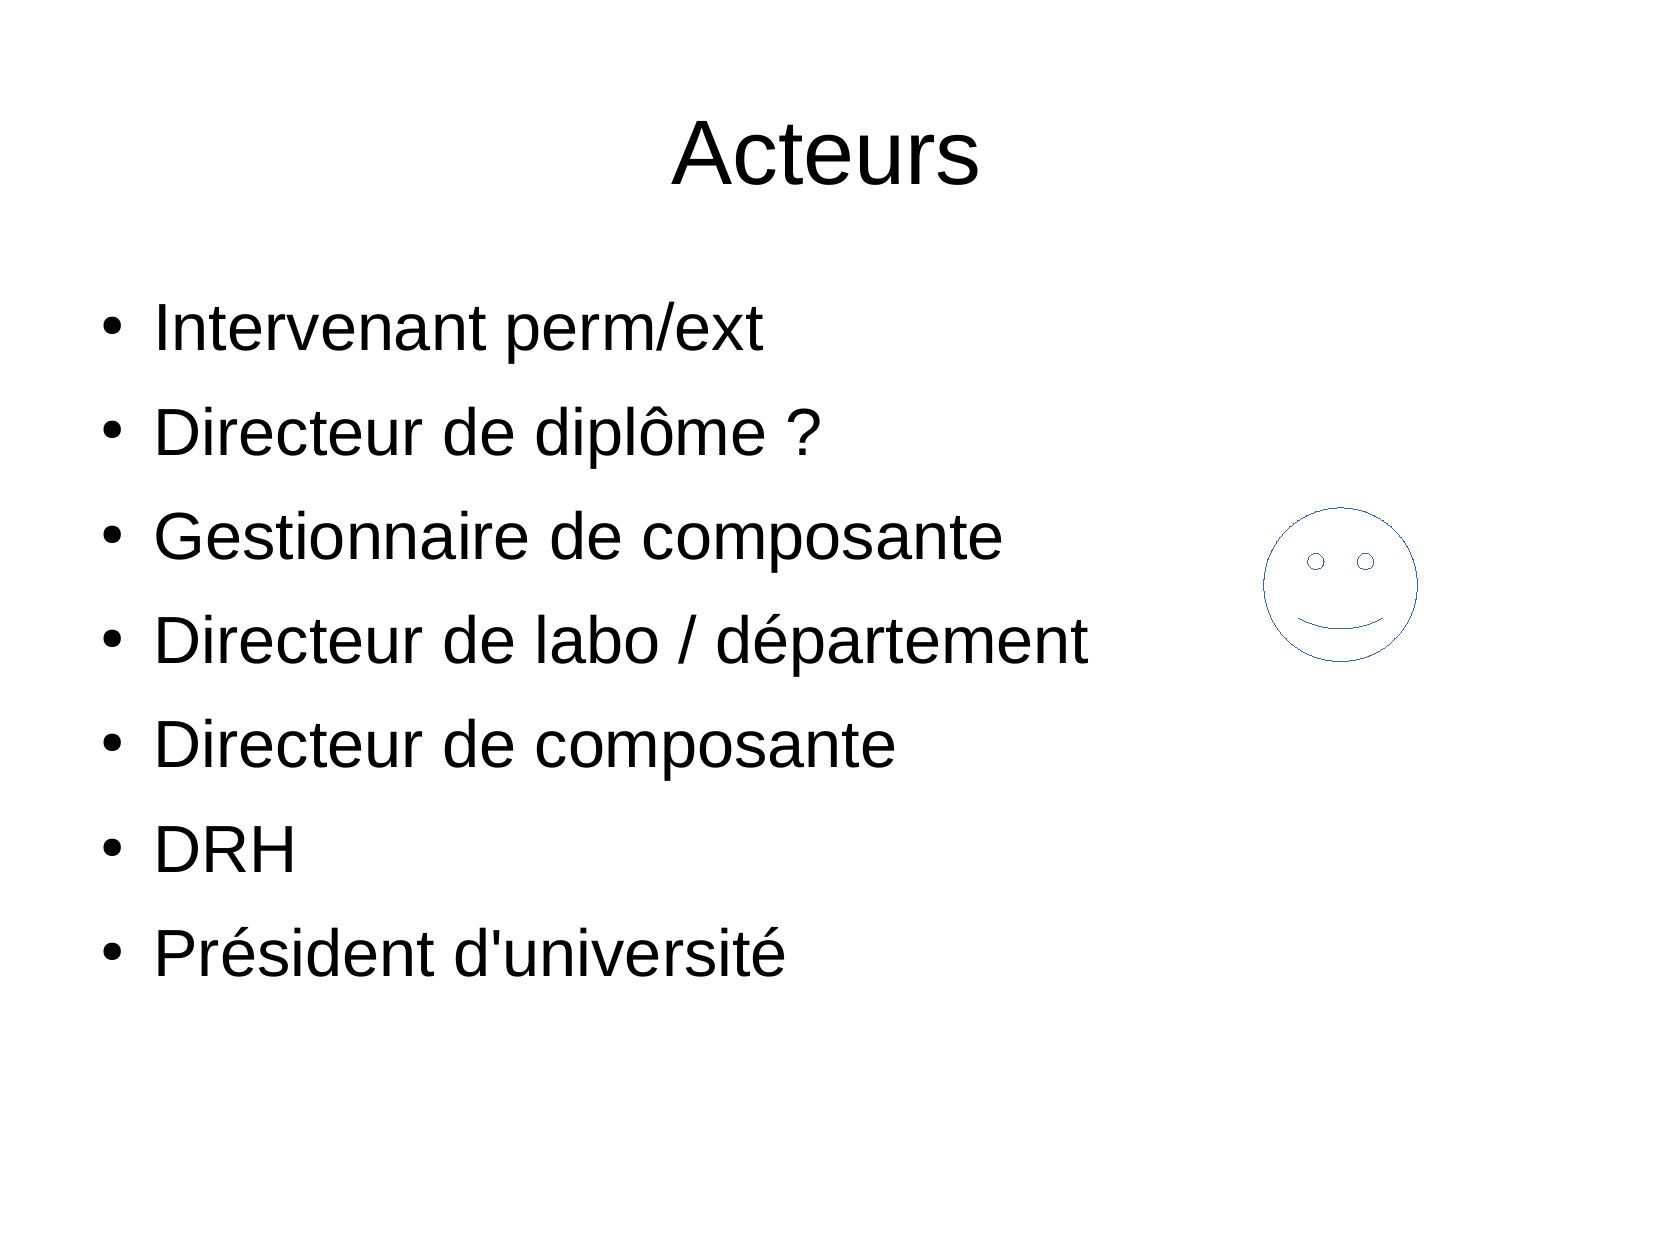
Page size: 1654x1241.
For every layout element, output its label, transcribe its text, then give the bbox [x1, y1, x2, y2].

title Acteurs [82, 49, 1571, 257]
list Intervenant perm/ext Directeur de diplôme ? Gestionnaire de composante Directeur de labo / département Directeur de composante DRH Président d'université [82, 290, 1571, 1010]
